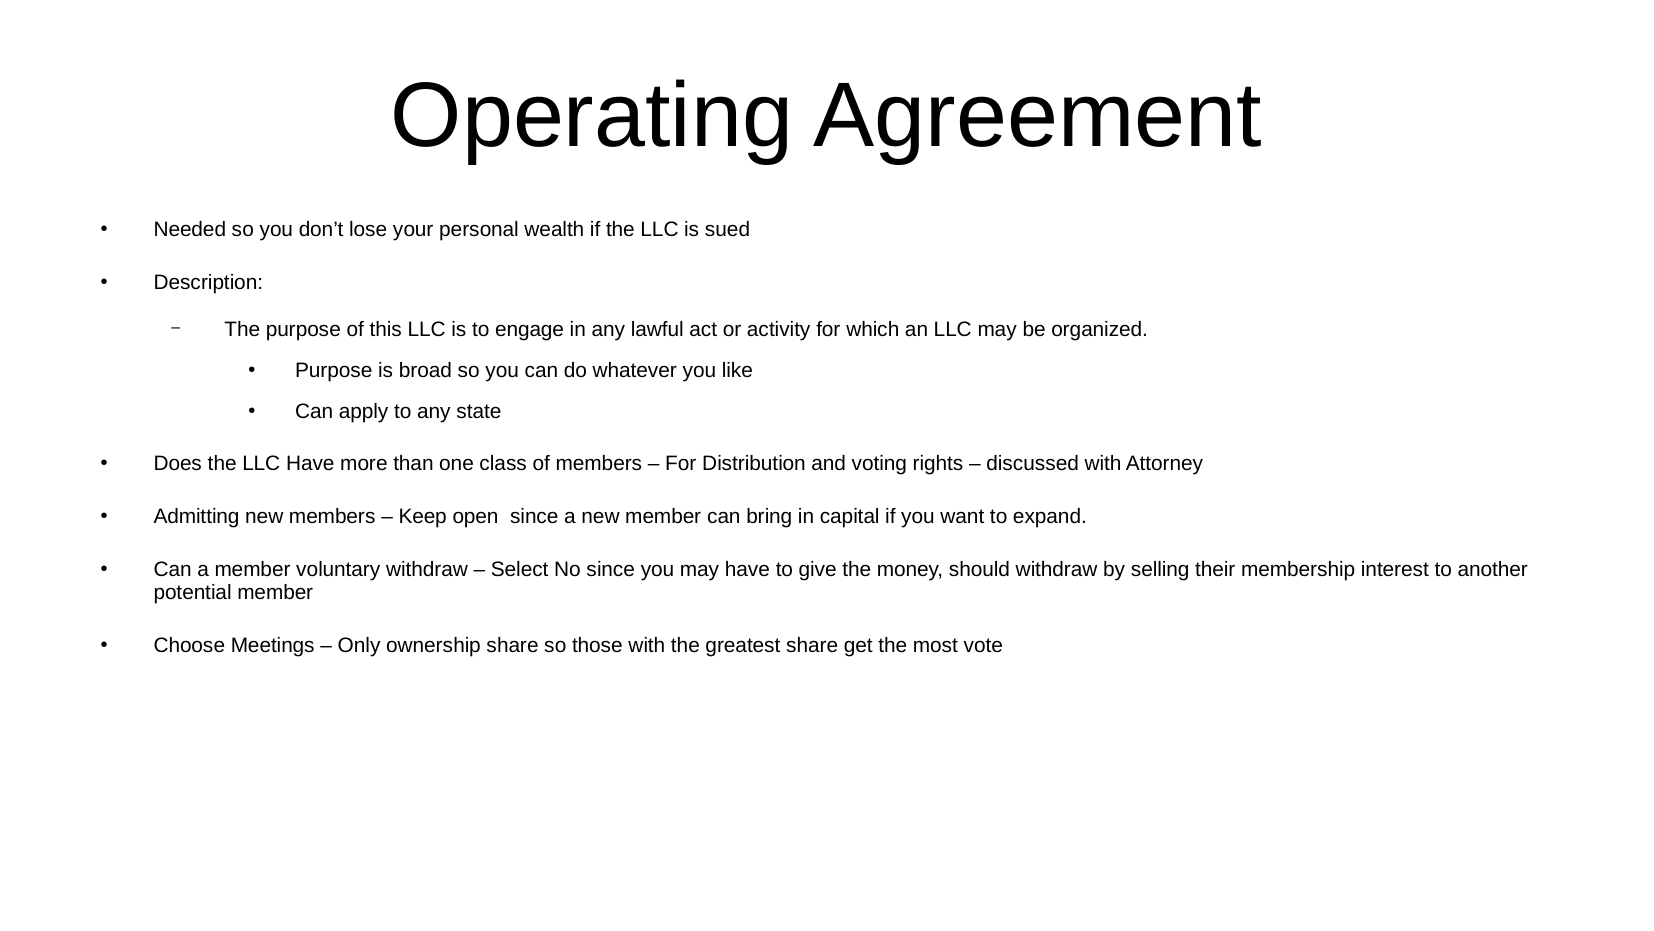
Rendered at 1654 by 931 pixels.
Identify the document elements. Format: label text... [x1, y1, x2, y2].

list Needed so you don’t lose your personal wealth if the LLC is sued Description: The purpose of this LLC is to engage in any lawful act or activity for which an LLC may be organized. Purpose is broad so you can do whatever you like Can apply to any state Does the LLC Have more than one class of members – For Distribution and voting rights – discussed with Attorney Admitting new members – Keep open since a new member can bring in capital if you want to expand. Can a member voluntary withdraw – Select No since you may have to give the money, should withdraw by selling their membership interest to another potential member Choose Meetings – Only ownership share so those with the greatest share get the most vote [82, 217, 1571, 758]
title Operating Agreement [82, 37, 1571, 193]
